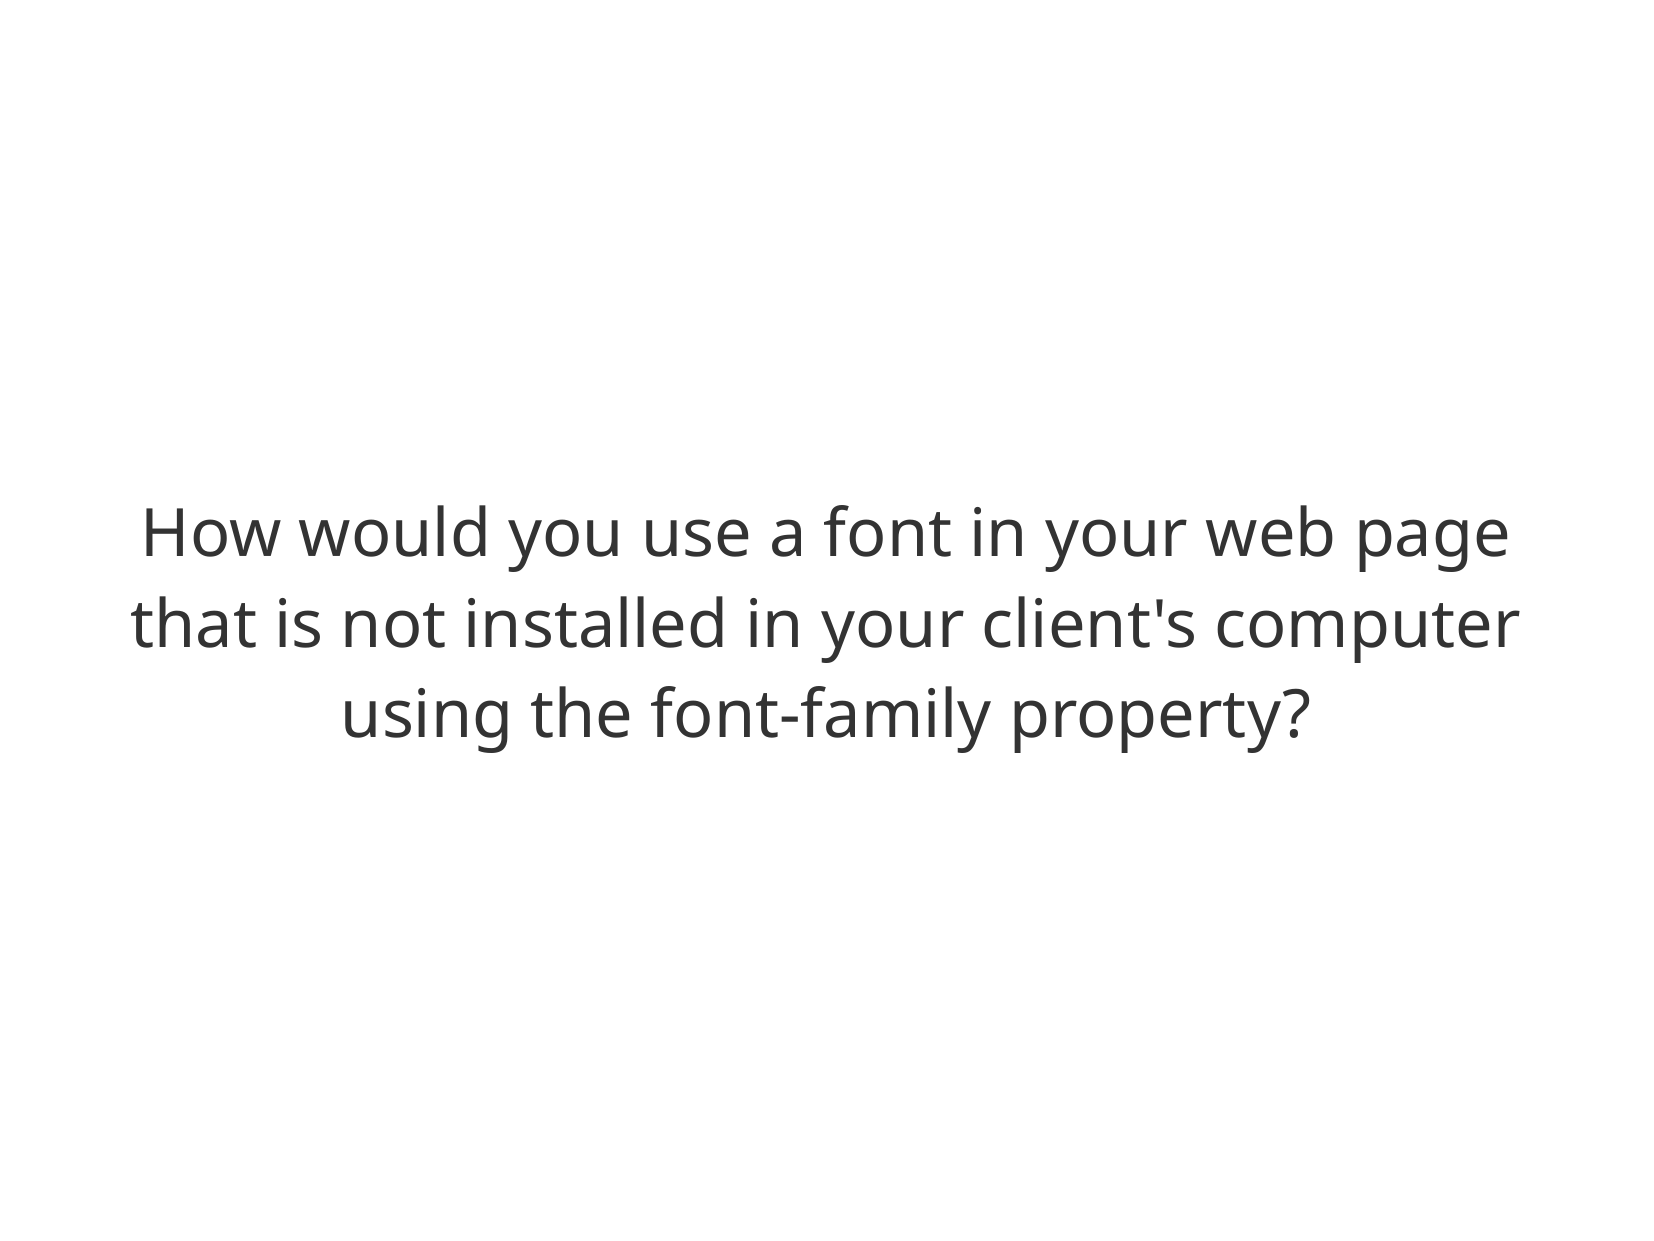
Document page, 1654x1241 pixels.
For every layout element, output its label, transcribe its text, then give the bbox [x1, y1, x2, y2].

subtitle How would you use a font in your web page that is not installed in your client's computer using the font-family property? [82, 49, 1571, 1193]
